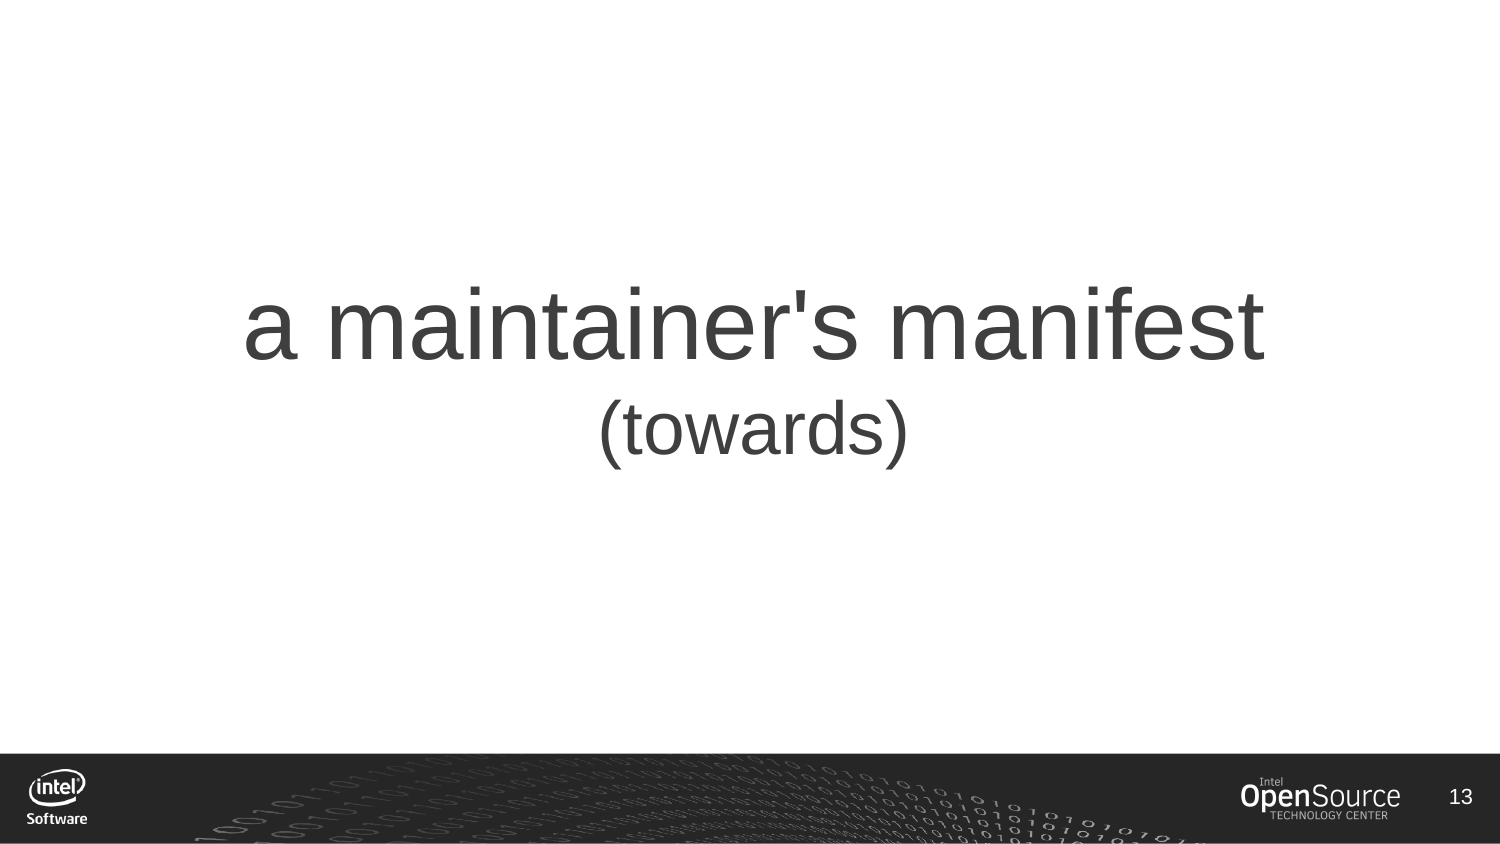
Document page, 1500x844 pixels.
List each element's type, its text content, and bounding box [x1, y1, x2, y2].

title a maintainer's manifest (towards) [79, 259, 1430, 413]
picture [1220, 757, 1418, 839]
picture [27, 753, 87, 844]
